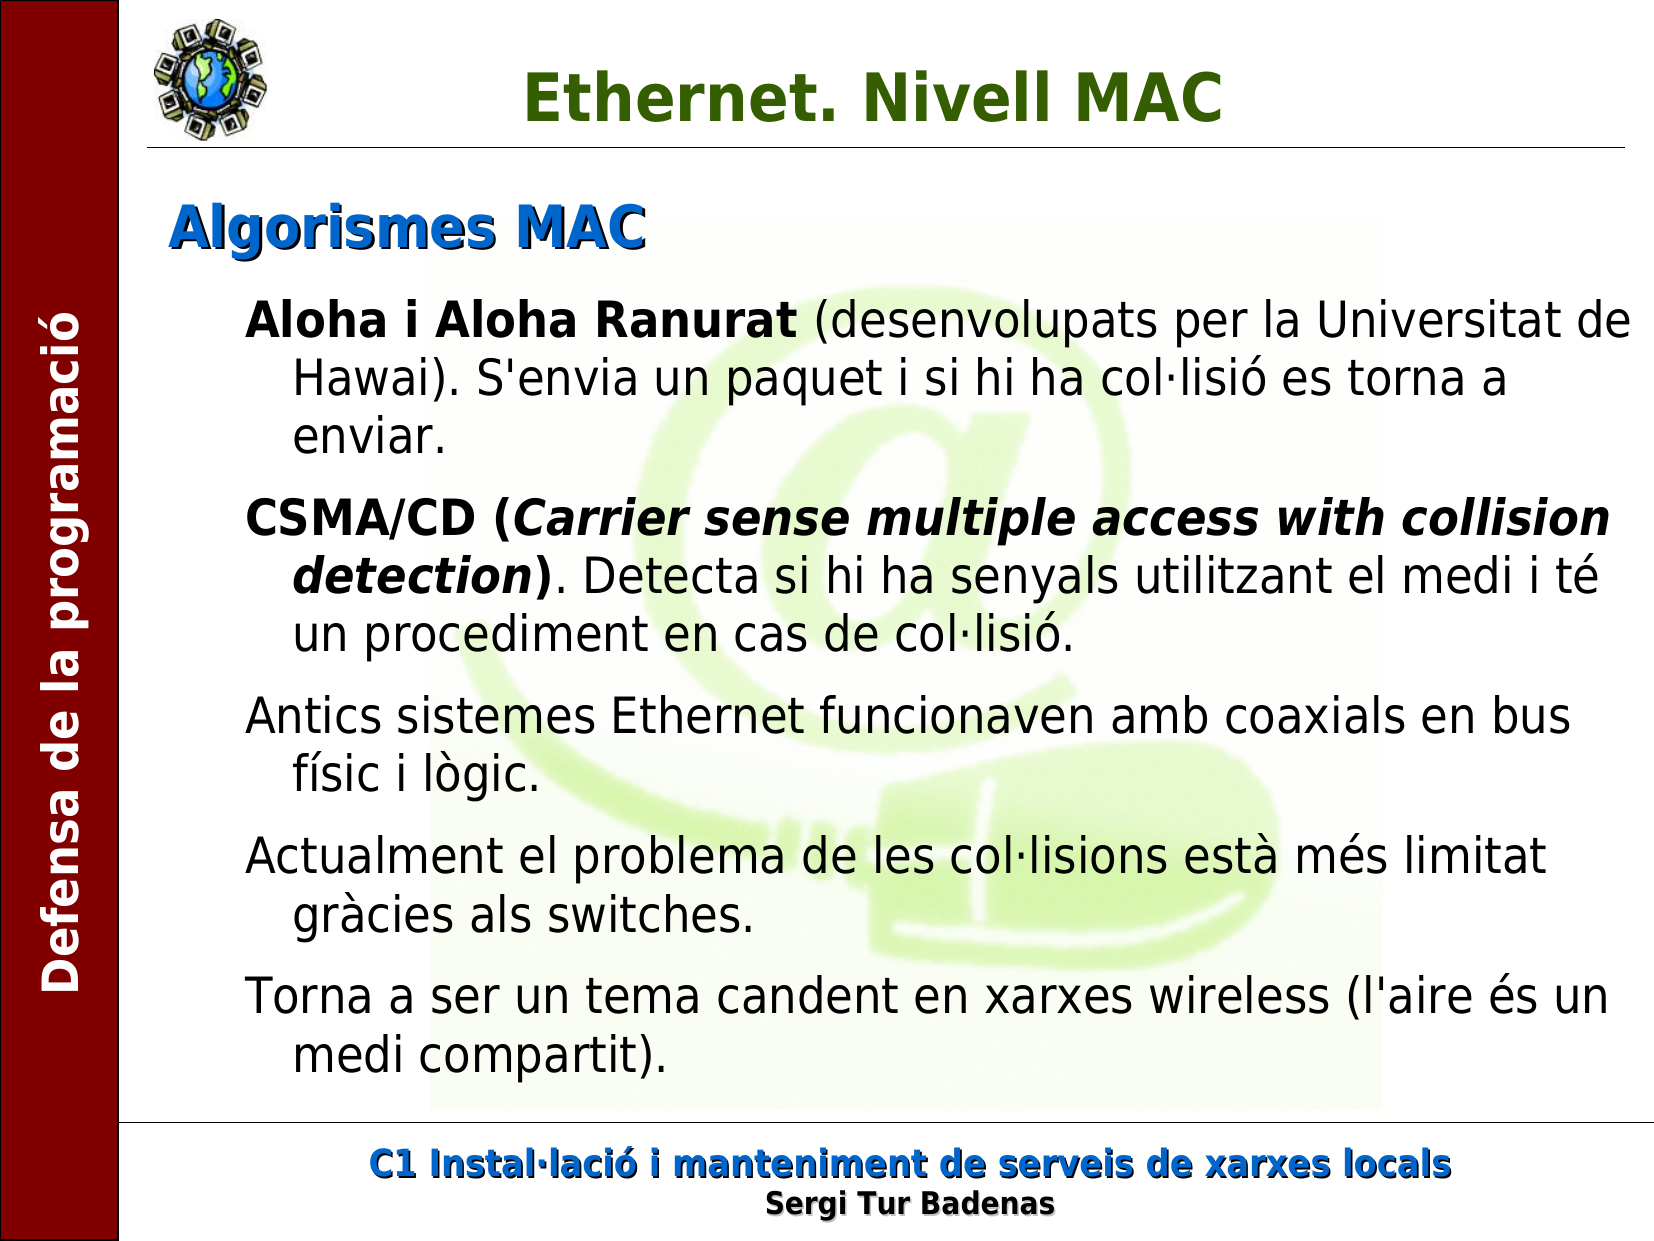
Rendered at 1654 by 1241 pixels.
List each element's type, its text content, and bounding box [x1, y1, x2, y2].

list Algorismes MAC Aloha i Aloha Ranurat (desenvolupats per la Universitat de Hawai). S'envia un paquet i si hi ha col·lisió es torna a enviar. CSMA/CD (Carrier sense multiple access with collision detection). Detecta si hi ha senyals utilitzant el medi i té un procediment en cas de col·lisió. Antics sistemes Ethernet funcionaven amb coaxials en bus físic i lògic. Actualment el problema de les col·lisions està més limitat gràcies als switches. Torna a ser un tema candent en xarxes wireless (l'aire és un medi compartit). [150, 193, 1639, 1143]
picture [154, 19, 268, 56]
title Ethernet. Nivell MAC [129, 56, 1619, 141]
